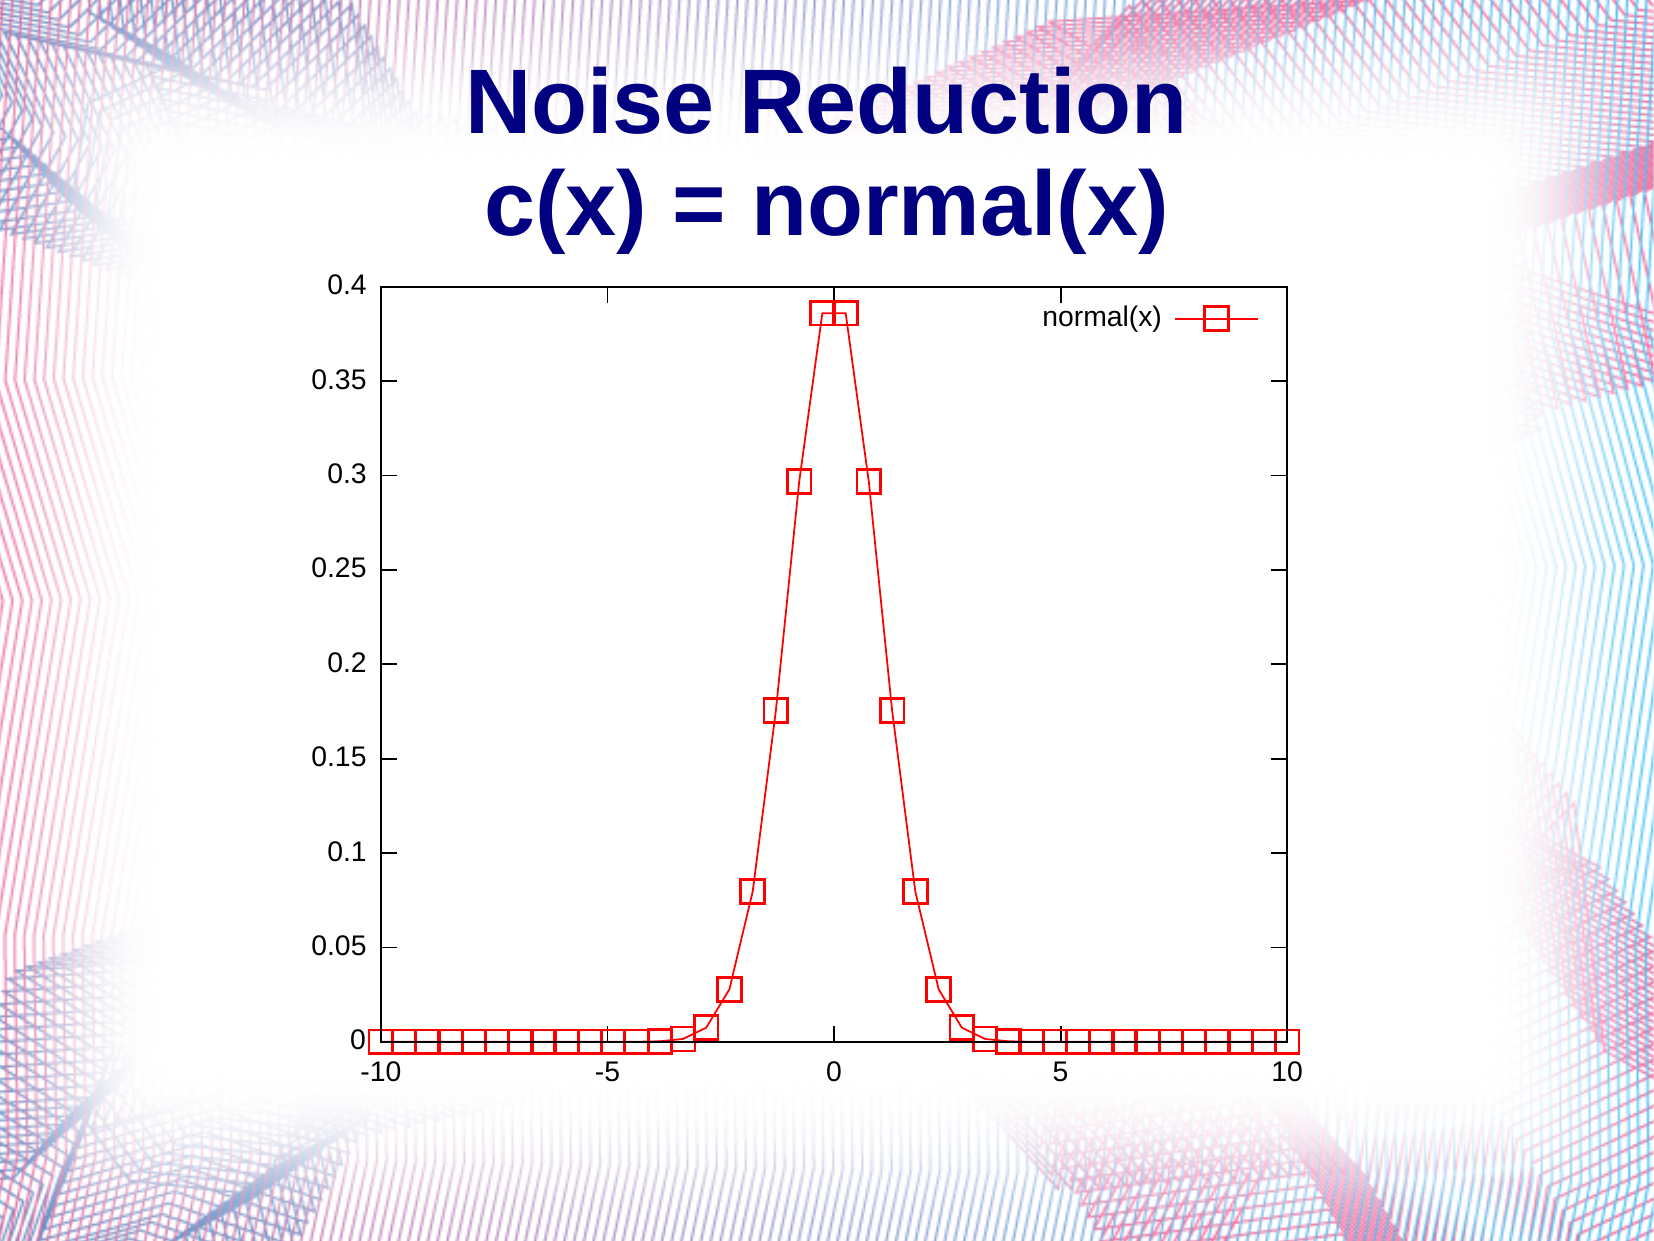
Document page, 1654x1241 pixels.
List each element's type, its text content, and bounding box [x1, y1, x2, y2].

picture [0, 0, 1654, 1241]
title Noise Reduction c(x) = normal(x) [82, 49, 1571, 257]
